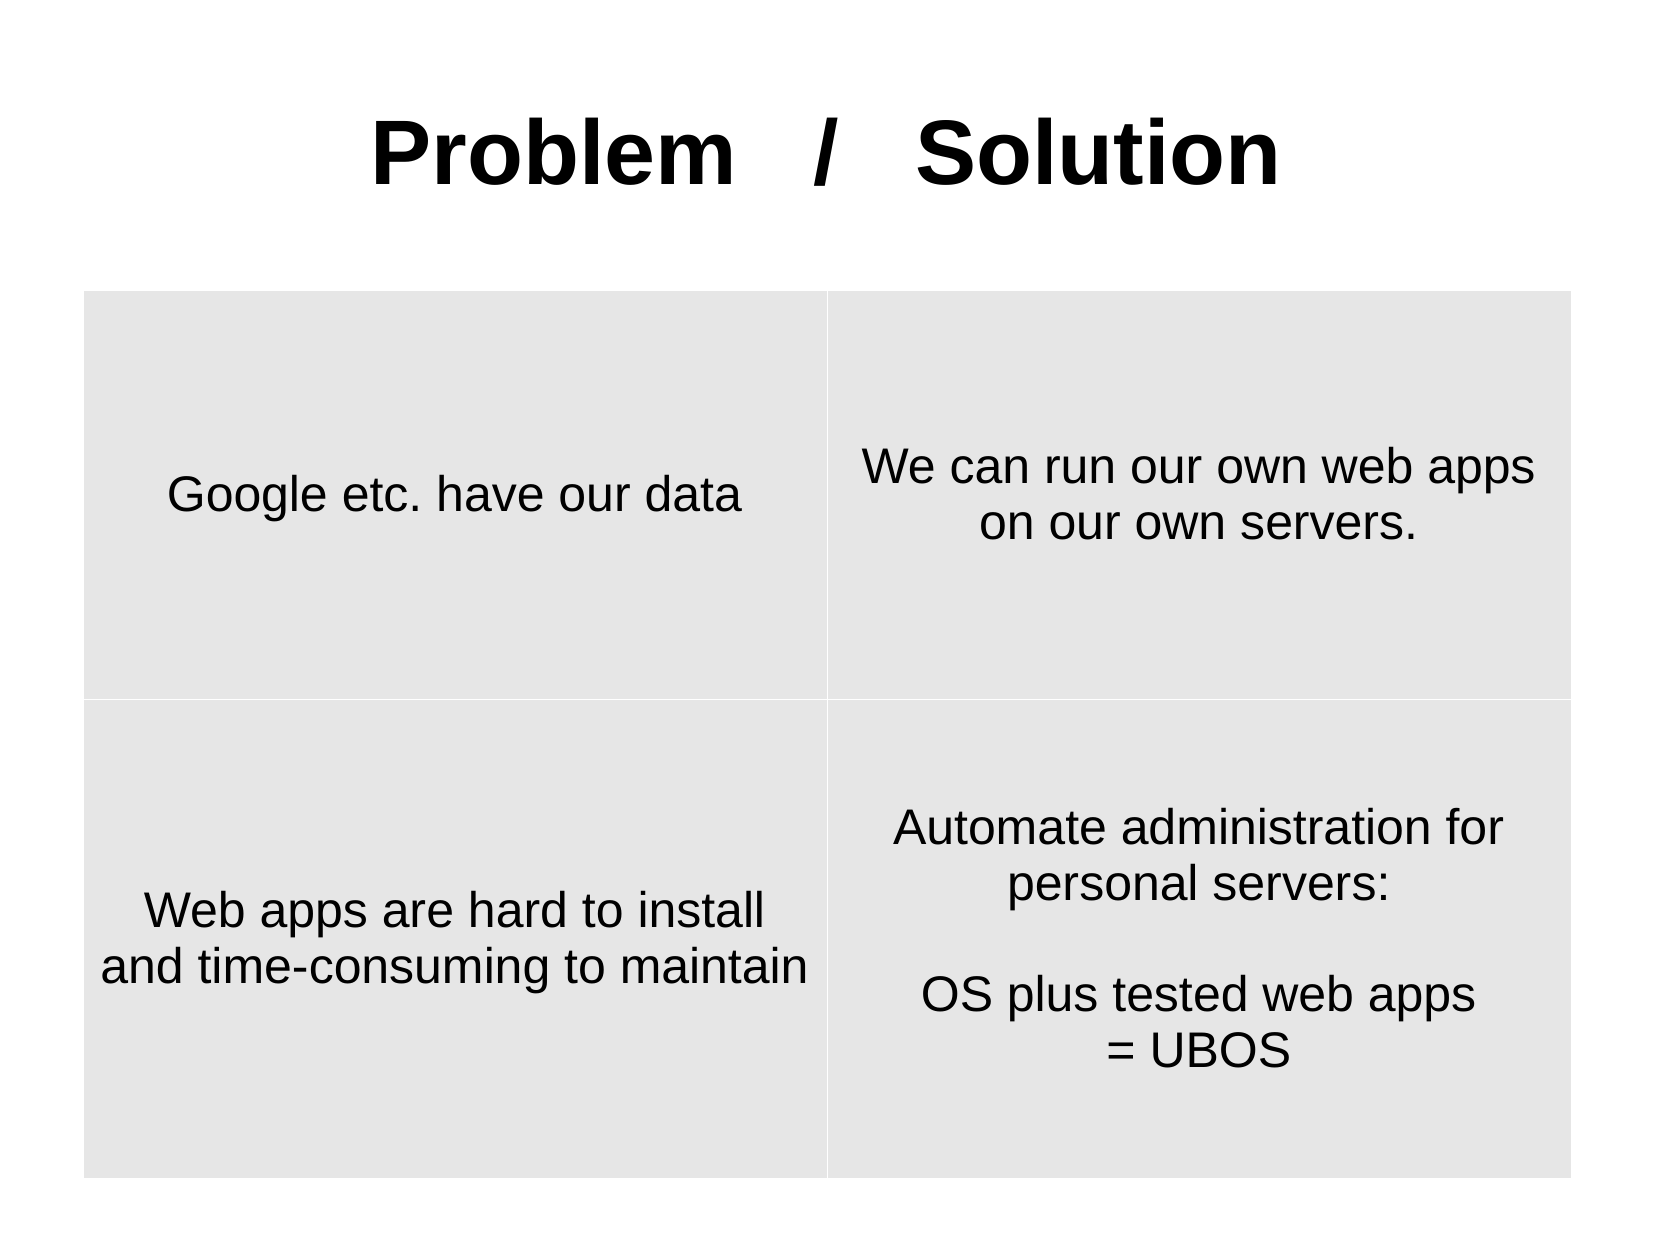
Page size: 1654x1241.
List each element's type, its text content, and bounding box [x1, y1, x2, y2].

table_header Google etc. have our data [84, 291, 827, 699]
table_cell Web apps are hard to install and time-consuming to maintain [84, 700, 827, 1178]
table_header We can run our own web apps on our own servers. [828, 291, 1571, 699]
table_cell Automate administration for personal servers: OS plus tested web apps = UBOS [828, 700, 1571, 1178]
title Problem / Solution [82, 49, 1571, 257]
